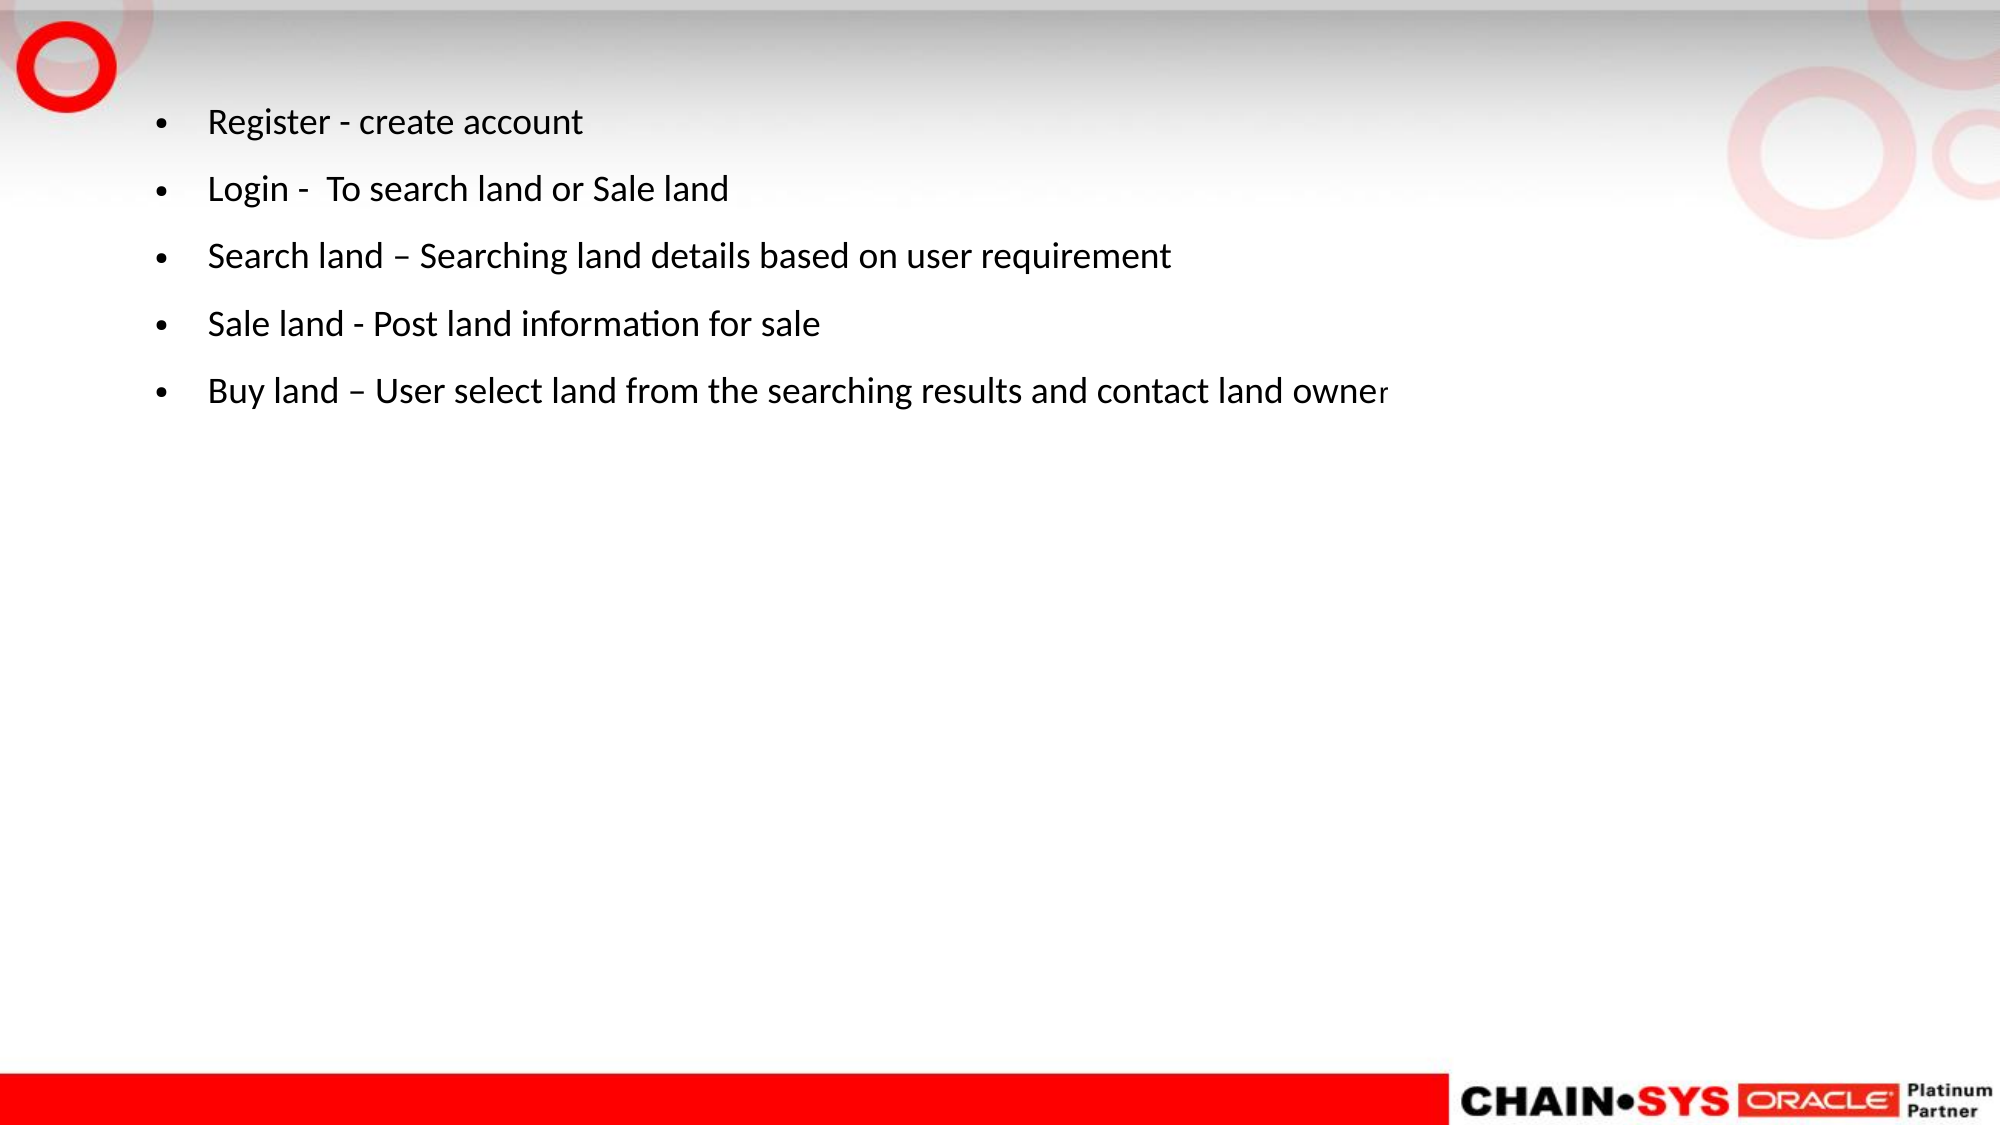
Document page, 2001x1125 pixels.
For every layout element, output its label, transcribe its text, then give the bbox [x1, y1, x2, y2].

list Register - create account Login - To search land or Sale land Search land – Searching land details based on user requirement Sale land - Post land information for sale Buy land – User select land from the searching results and contact land owner [137, 106, 1938, 957]
picture [0, 0, 2000, 1125]
